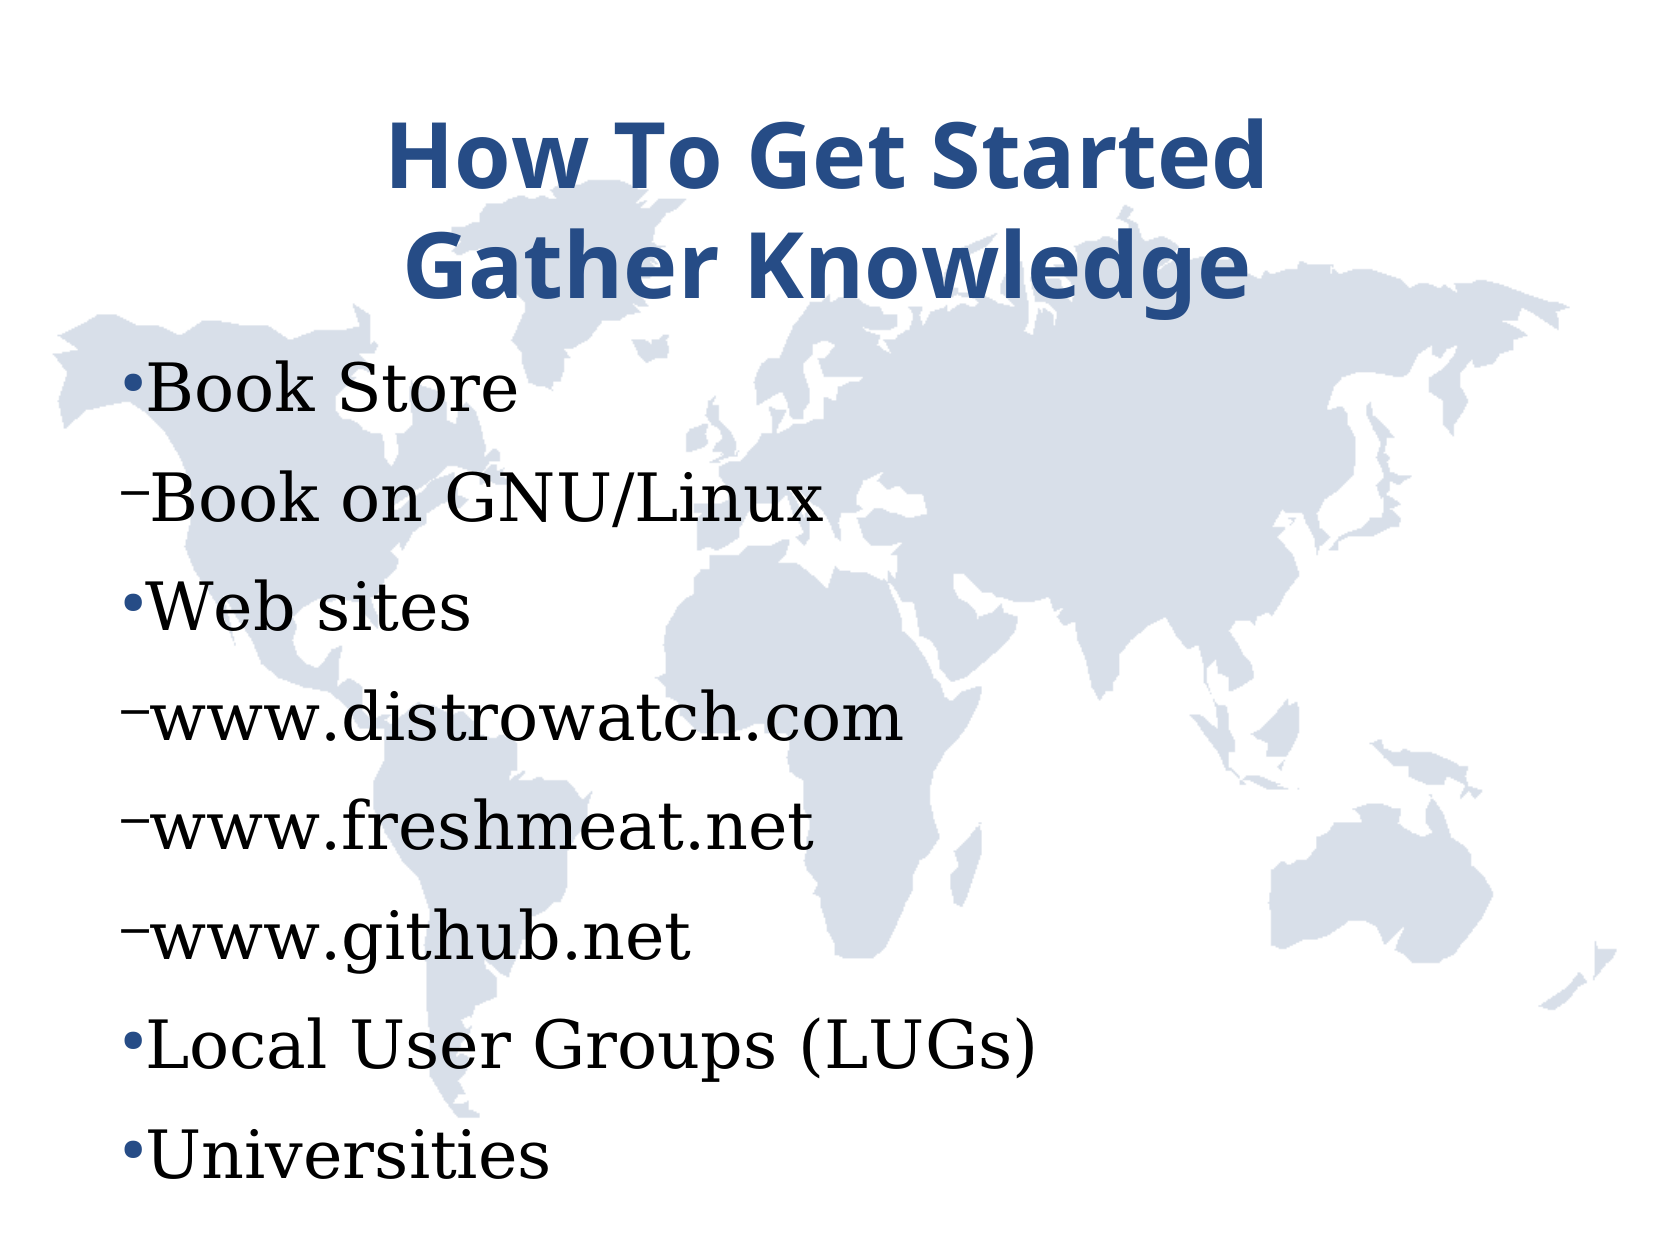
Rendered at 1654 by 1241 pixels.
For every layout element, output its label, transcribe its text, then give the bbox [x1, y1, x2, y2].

list Book Store Book on GNU/Linux Web sites www.distrowatch.com www.freshmeat.net www.github.net Local User Groups (LUGs) Universities [121, 344, 1534, 1198]
title How To Get Started Gather Knowledge [121, 96, 1534, 317]
